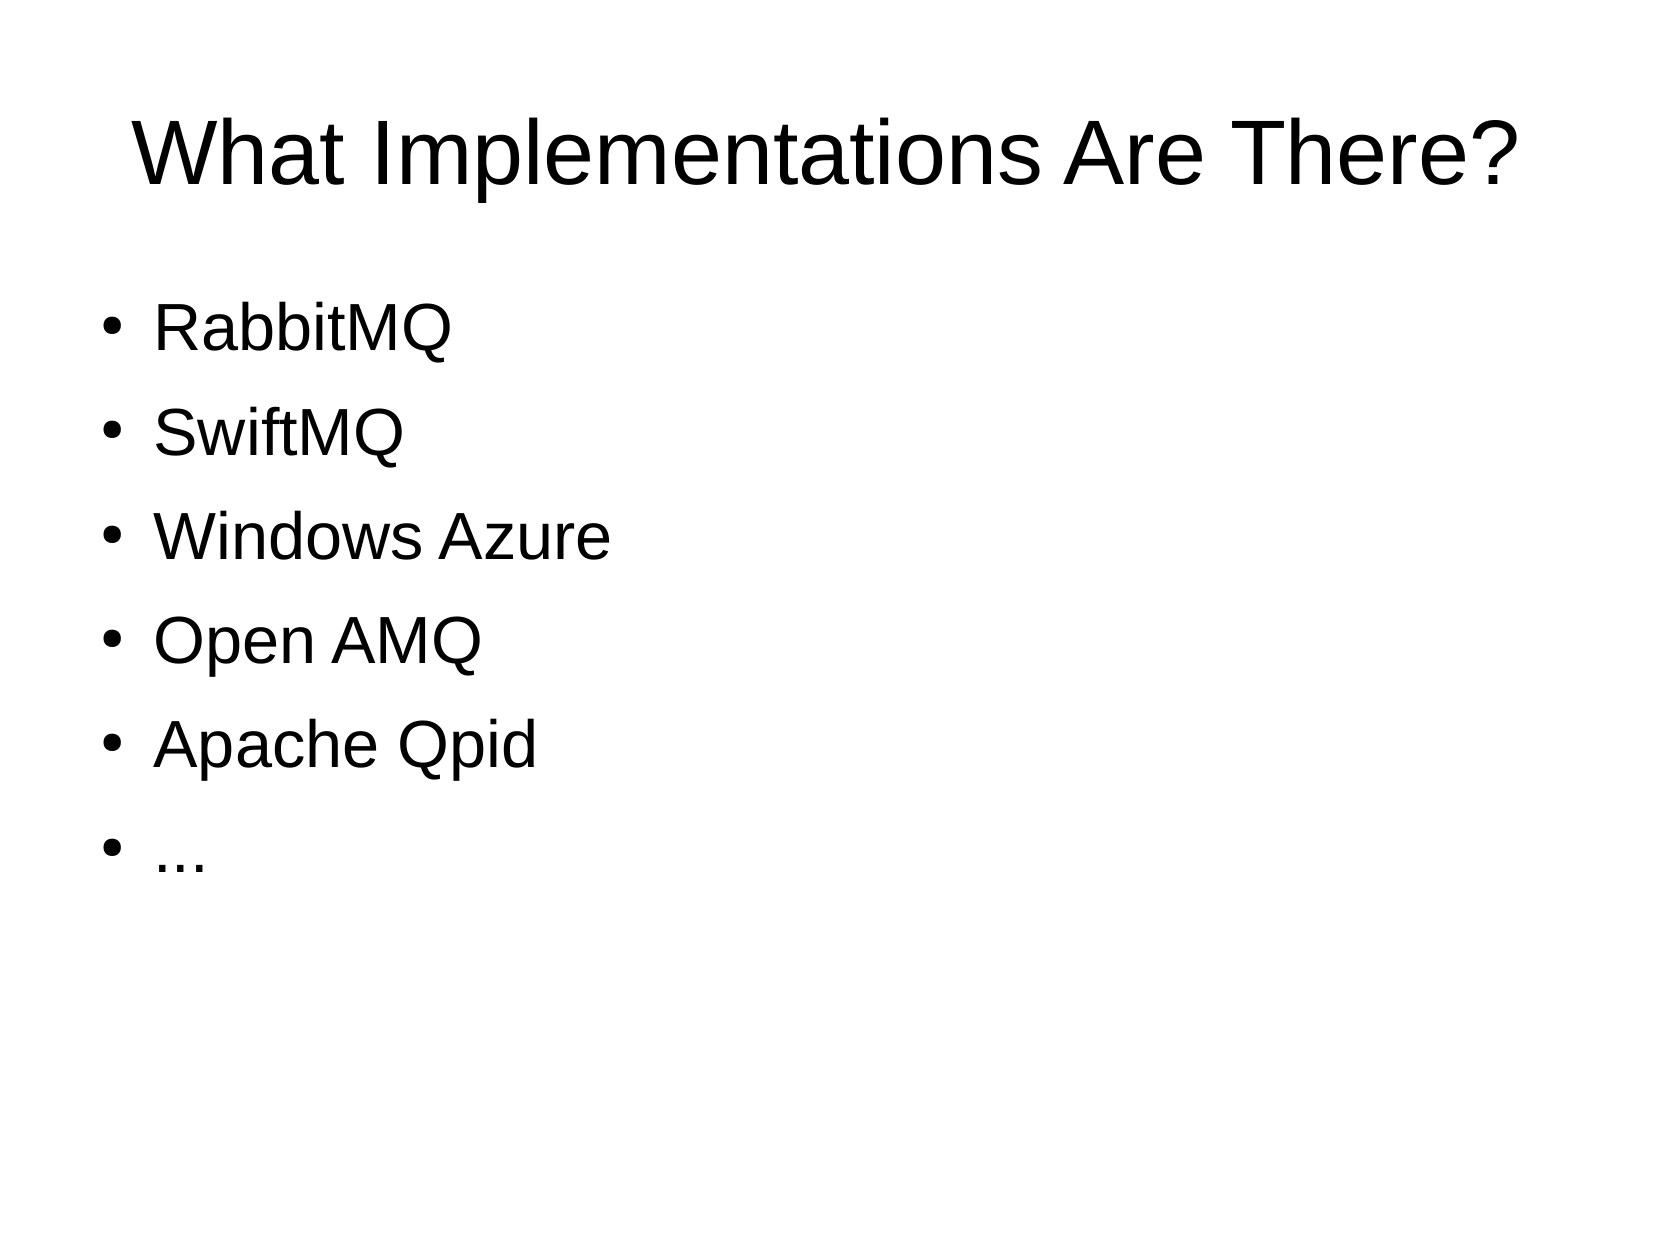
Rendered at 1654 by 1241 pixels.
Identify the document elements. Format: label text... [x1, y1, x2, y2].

list RabbitMQ SwiftMQ Windows Azure Open AMQ Apache Qpid ... [82, 290, 1571, 1109]
title What Implementations Are There? [82, 49, 1571, 257]
